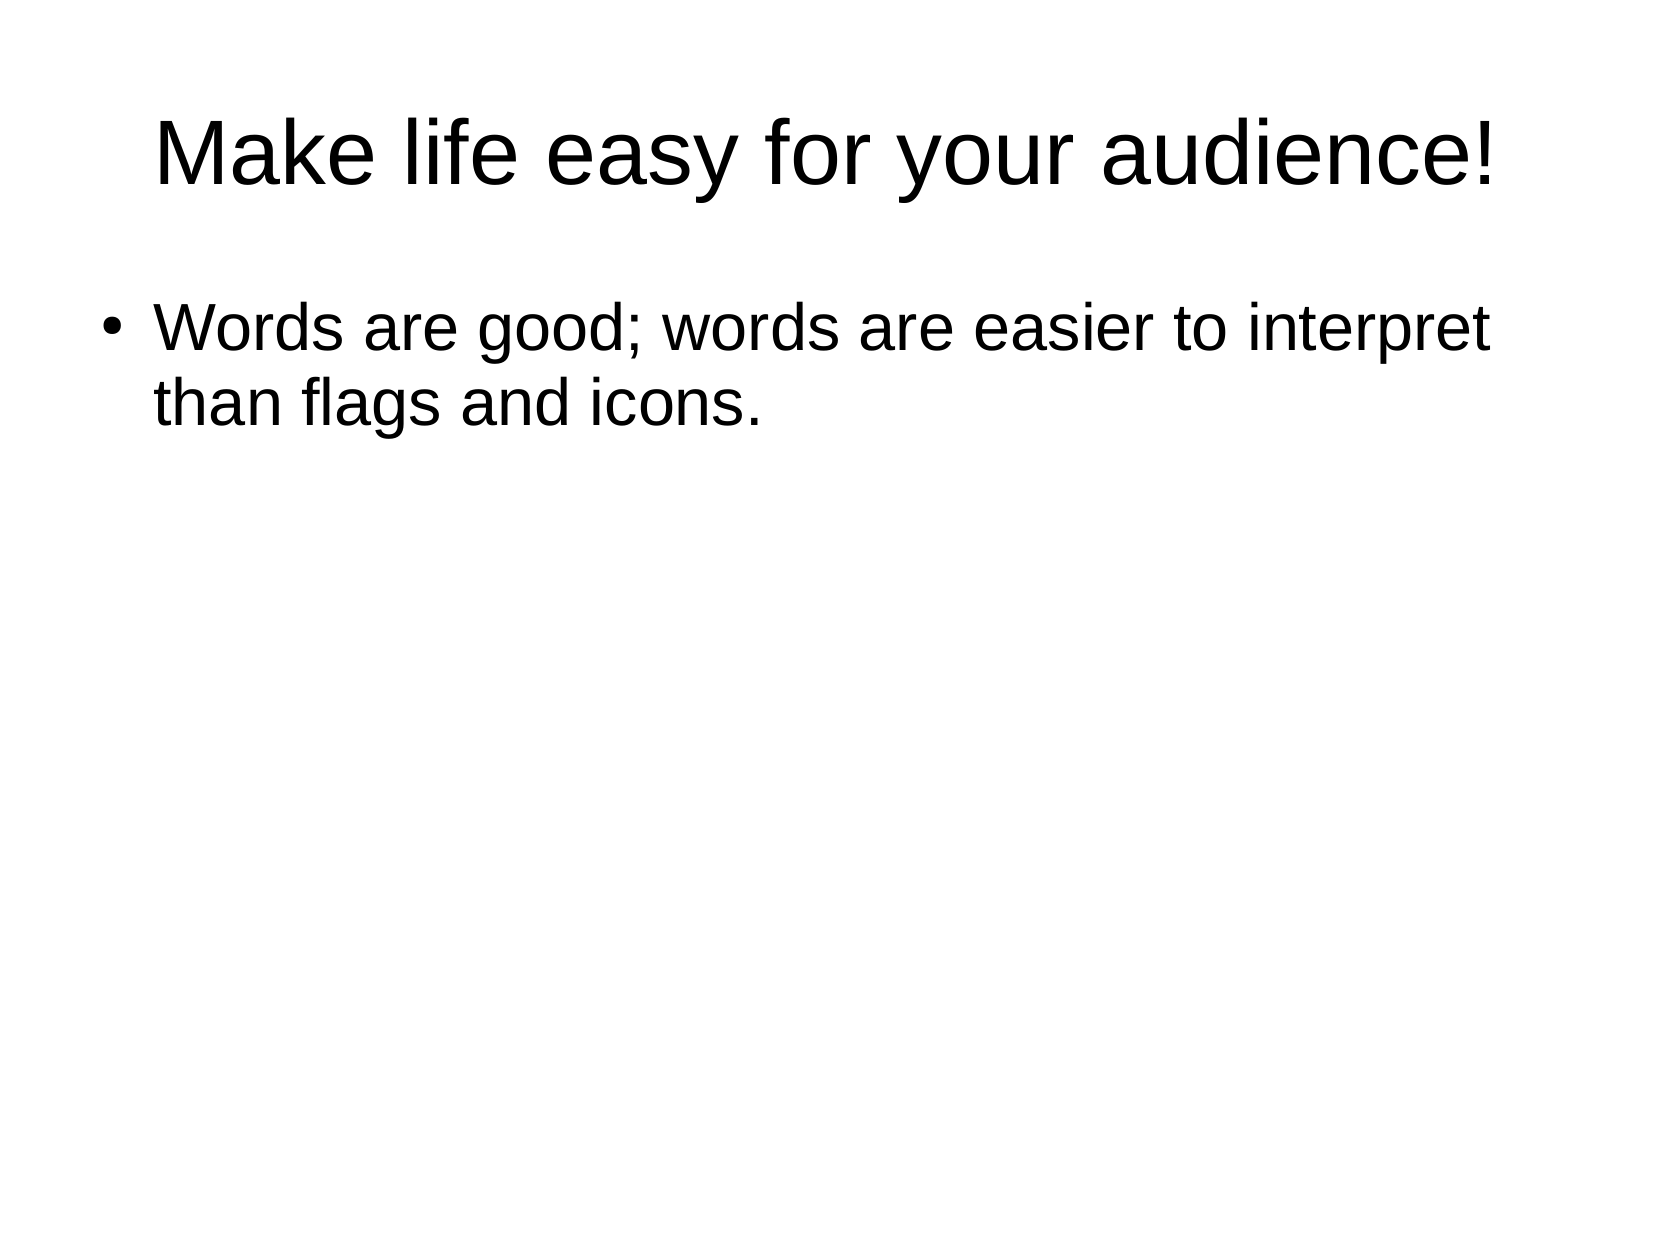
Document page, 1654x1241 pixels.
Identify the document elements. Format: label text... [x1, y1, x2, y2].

title Make life easy for your audience! [82, 49, 1571, 257]
list Words are good; words are easier to interpret than flags and icons. [82, 290, 1571, 1109]
